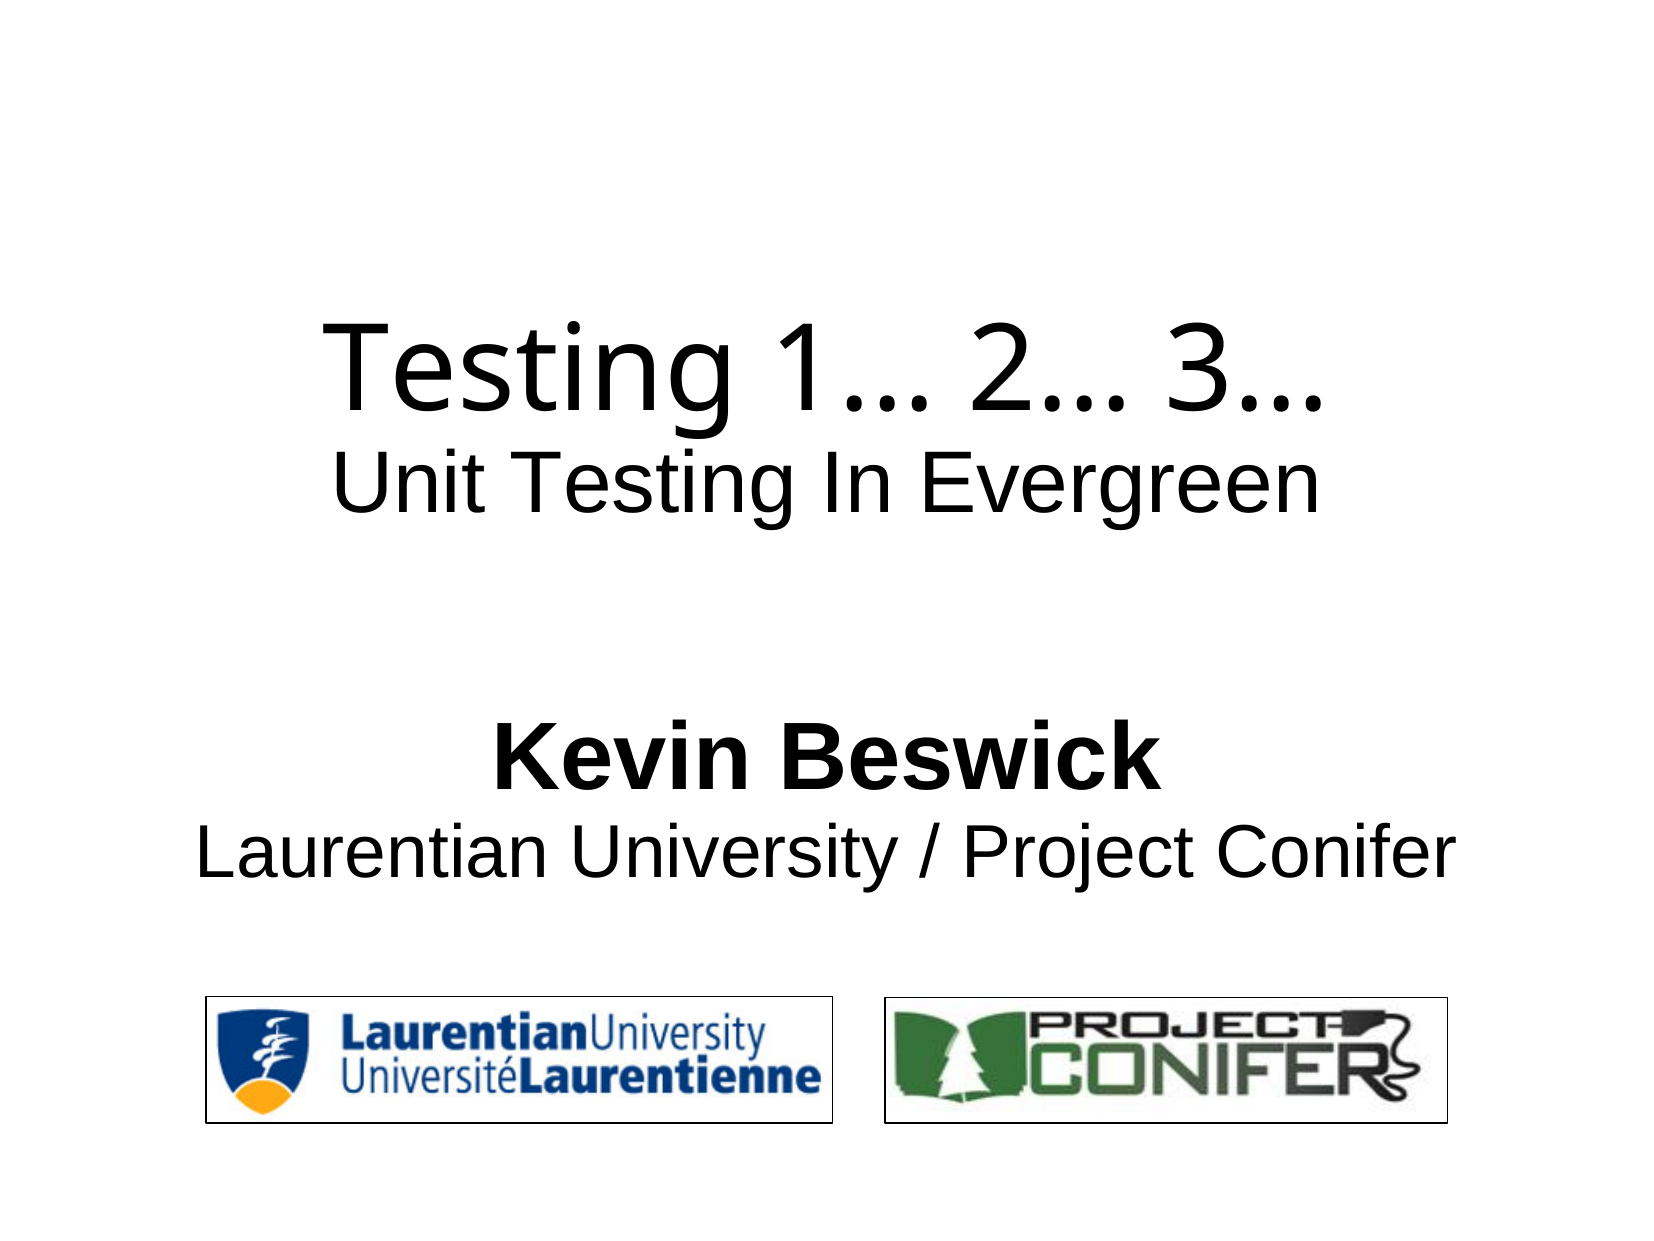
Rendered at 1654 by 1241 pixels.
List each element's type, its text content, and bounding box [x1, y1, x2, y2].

picture [206, 997, 832, 1123]
picture [885, 998, 1447, 1123]
text_box Testing 1... 2... 3... Unit Testing In Evergreen Kevin Beswick Laurentian University / Project Conifer [82, 49, 1571, 1109]
